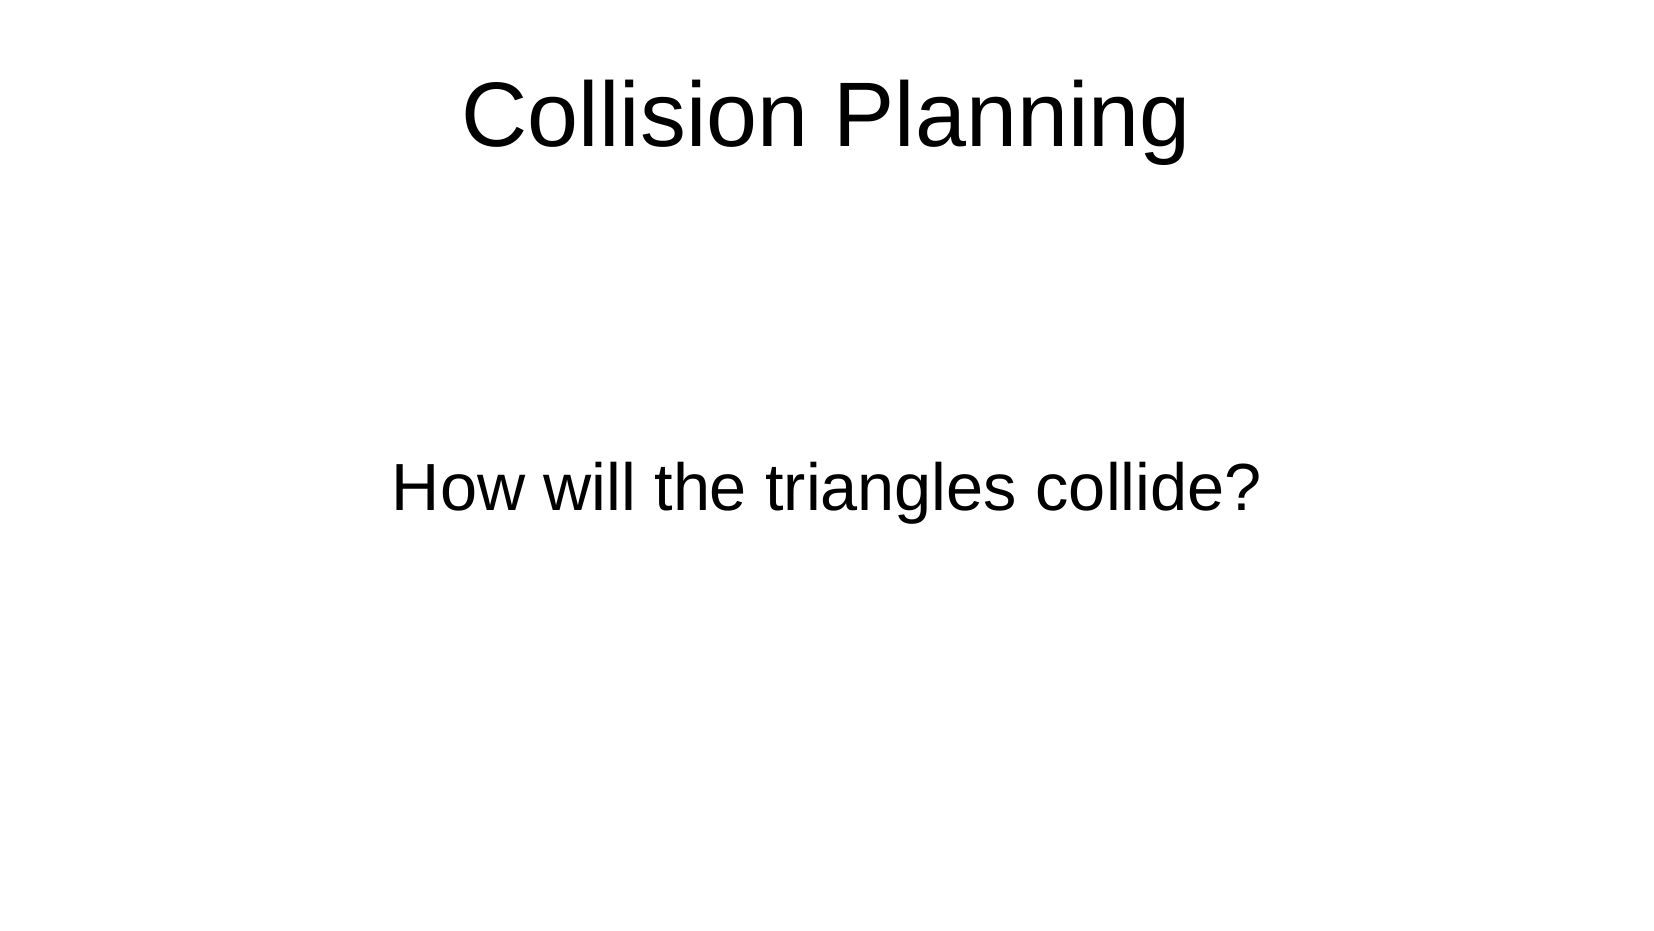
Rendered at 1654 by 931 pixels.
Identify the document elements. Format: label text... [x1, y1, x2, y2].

title Collision Planning [82, 37, 1571, 193]
subtitle How will the triangles collide? [82, 217, 1571, 758]
